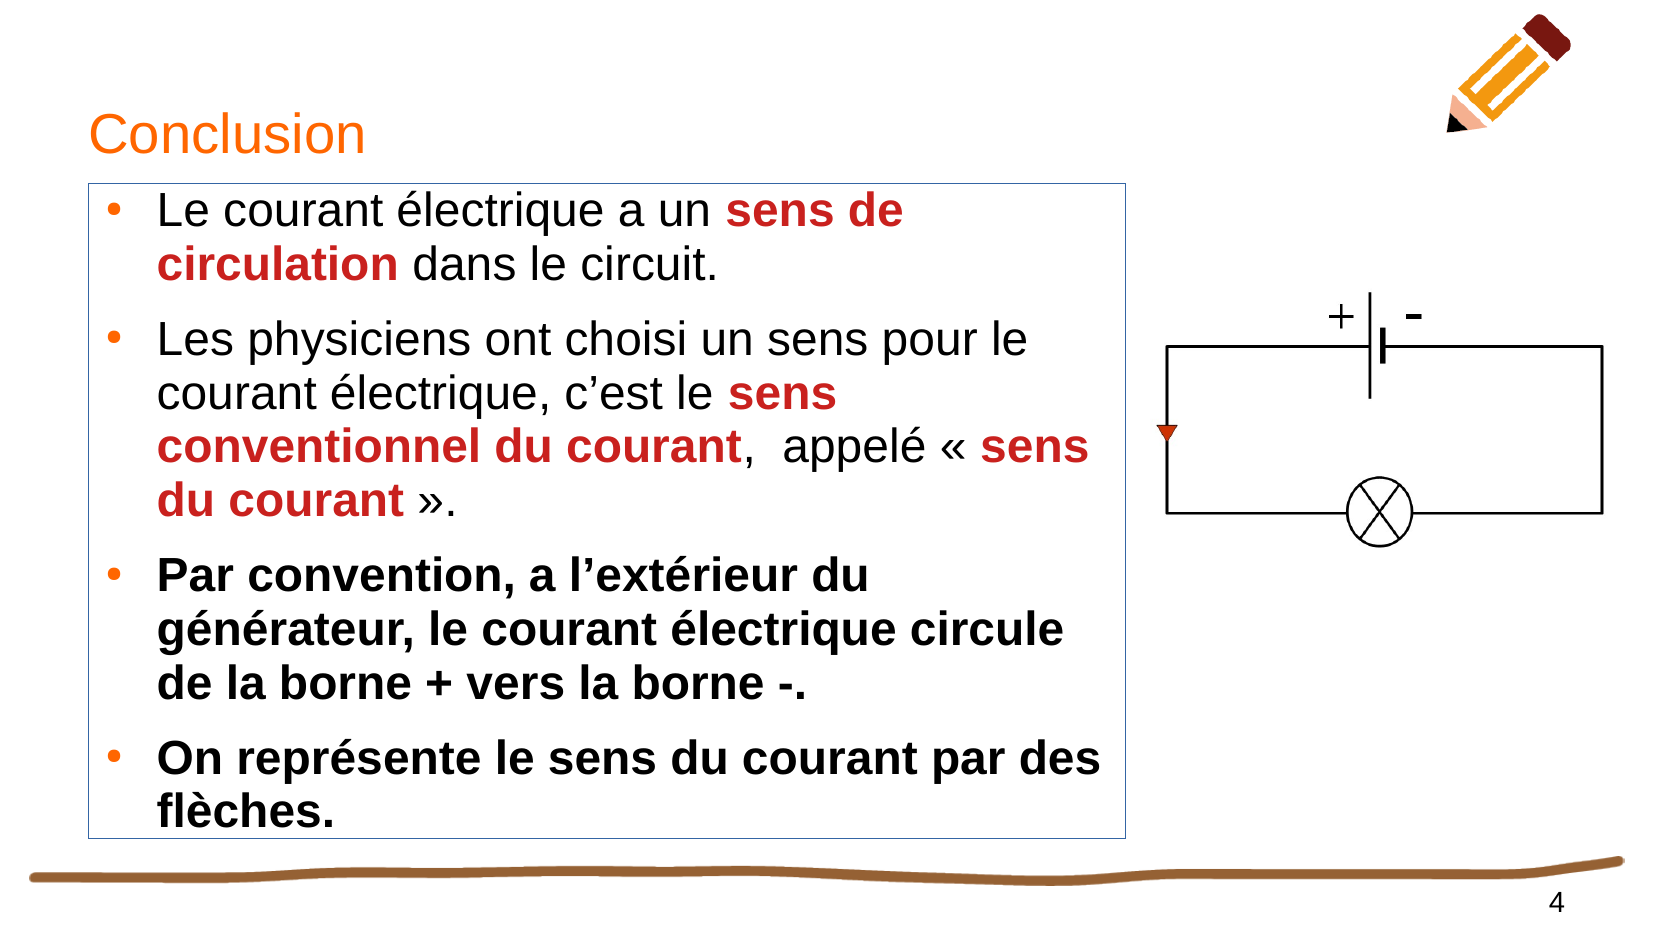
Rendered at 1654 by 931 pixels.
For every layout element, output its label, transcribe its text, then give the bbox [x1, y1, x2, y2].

picture [1446, 14, 1571, 133]
title Conclusion [88, 82, 1447, 187]
list Le courant électrique a un sens de circulation dans le circuit. Les physiciens ont choisi un sens pour le courant électrique, c’est le sens conventionnel du courant, appelé « sens du courant ». Par convention, a l’extérieur du générateur, le courant électrique circule de la borne + vers la borne -. On représente le sens du courant par des flèches. [88, 183, 1126, 839]
picture [1132, 283, 1632, 563]
picture [29, 856, 1625, 886]
